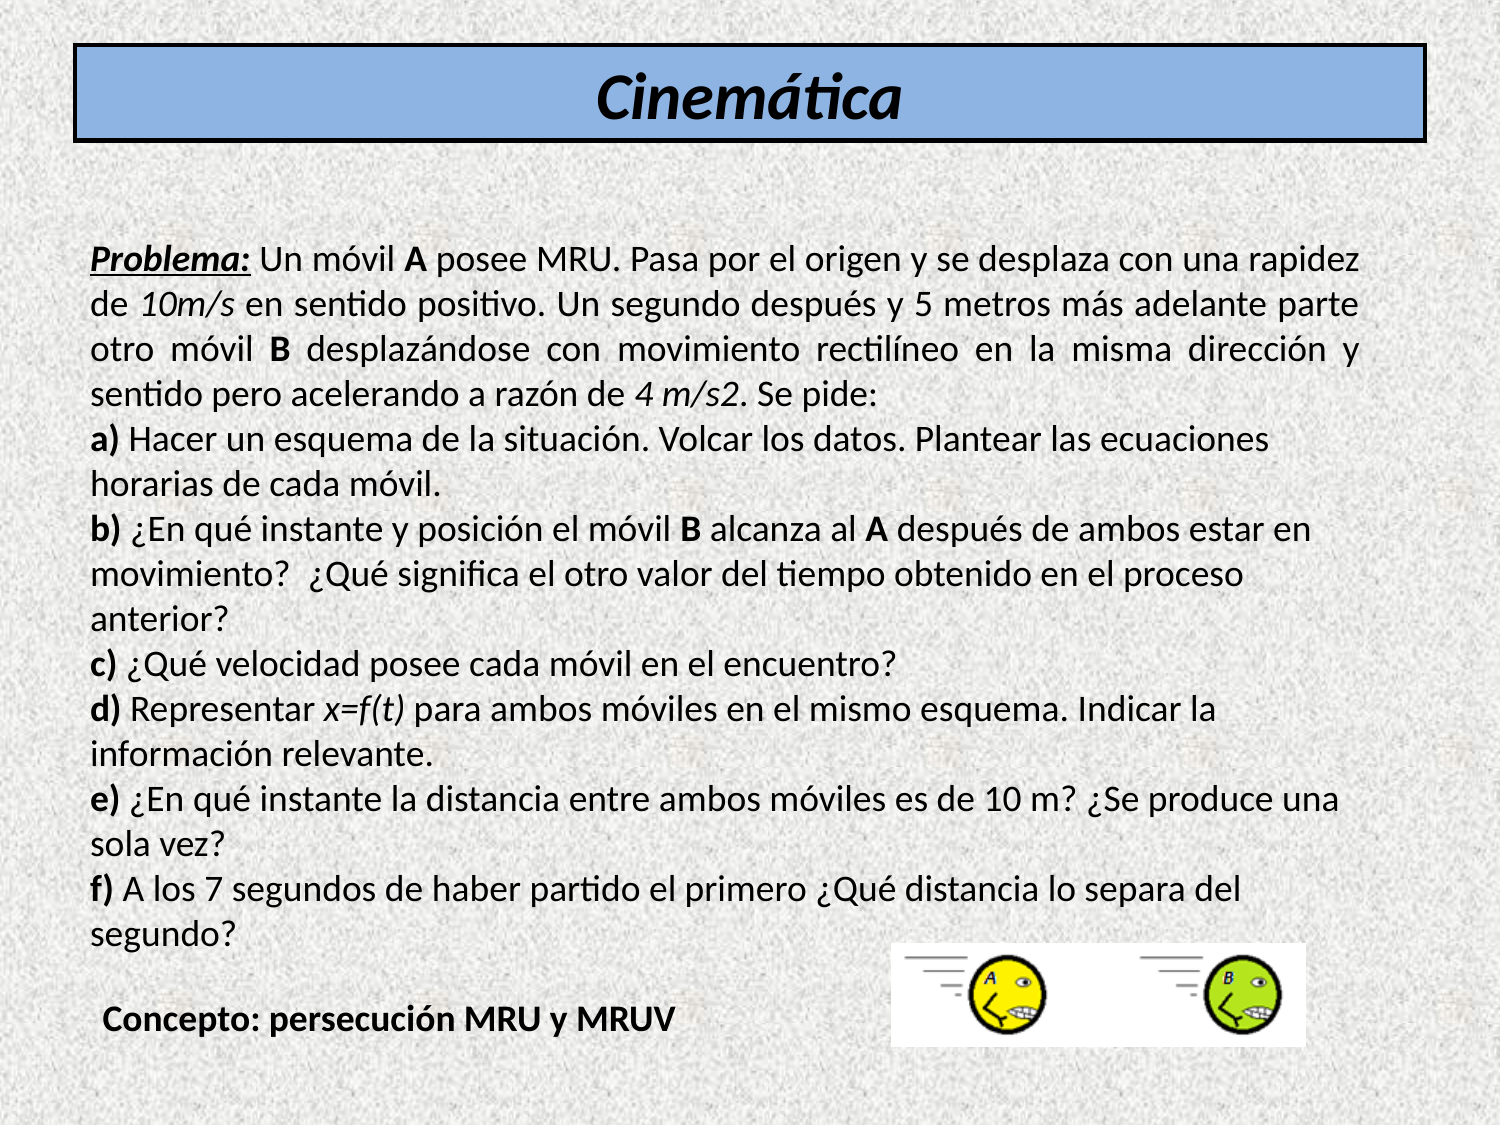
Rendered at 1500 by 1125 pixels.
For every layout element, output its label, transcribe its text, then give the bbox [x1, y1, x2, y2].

text_box Problema: Un móvil A posee MRU. Pasa por el origen y se desplaza con una rapidez de 10m/s en sentido positivo. Un segundo después y 5 metros más adelante parte otro móvil B desplazándose con movimiento rectilíneo en la misma dirección y sentido pero acelerando a razón de 4 m/s2. Se pide: a) Hacer un esquema de la situación. Volcar los datos. Plantear las ecuaciones horarias de cada móvil. b) ¿En qué instante y posición el móvil B alcanza al A después de ambos estar en movimiento? ¿Qué significa el otro valor del tiempo obtenido en el proceso anterior? c) ¿Qué velocidad posee cada móvil en el encuentro? d) Representar x=f(t) para ambos móviles en el mismo esquema. Indicar la información relevante. e) ¿En qué instante la distancia entre ambos móviles es de 10 m? ¿Se produce una sola vez? f) A los 7 segundos de haber partido el primero ¿Qué distancia lo separa del segundo? [75, 226, 1376, 962]
picture [891, 962, 1306, 1047]
title Cinemática [75, 45, 1426, 141]
text_box Concepto: persecución MRU y MRUV [87, 986, 726, 1048]
